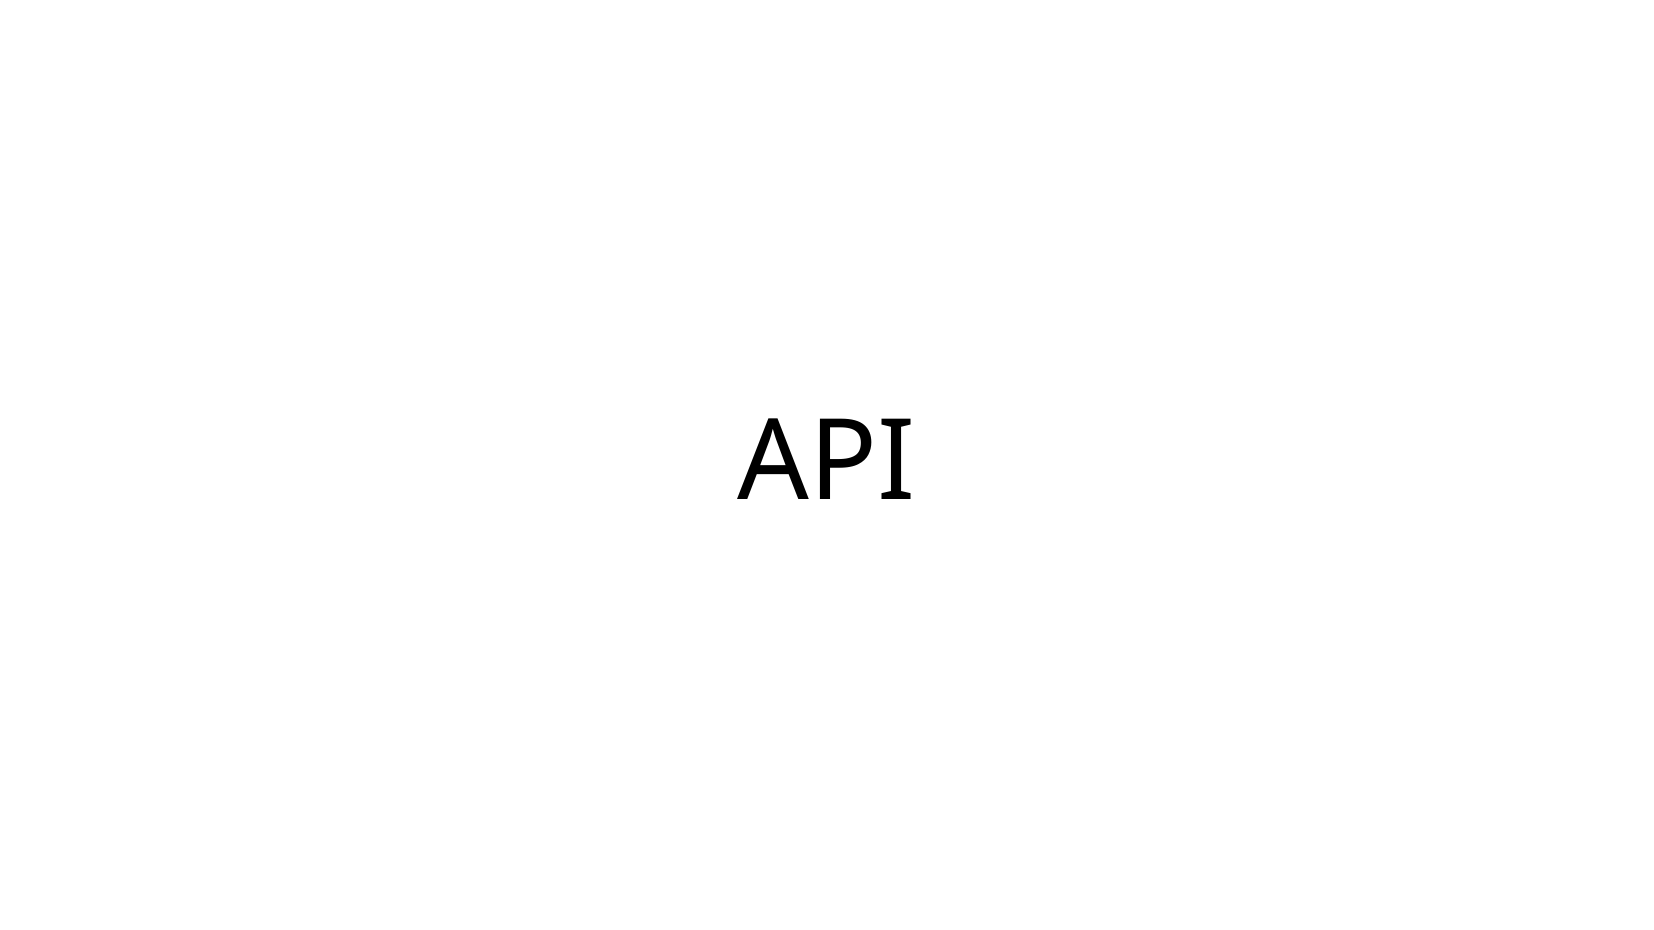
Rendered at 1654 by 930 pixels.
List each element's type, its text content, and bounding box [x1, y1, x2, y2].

subtitle API [82, 112, 1571, 799]
